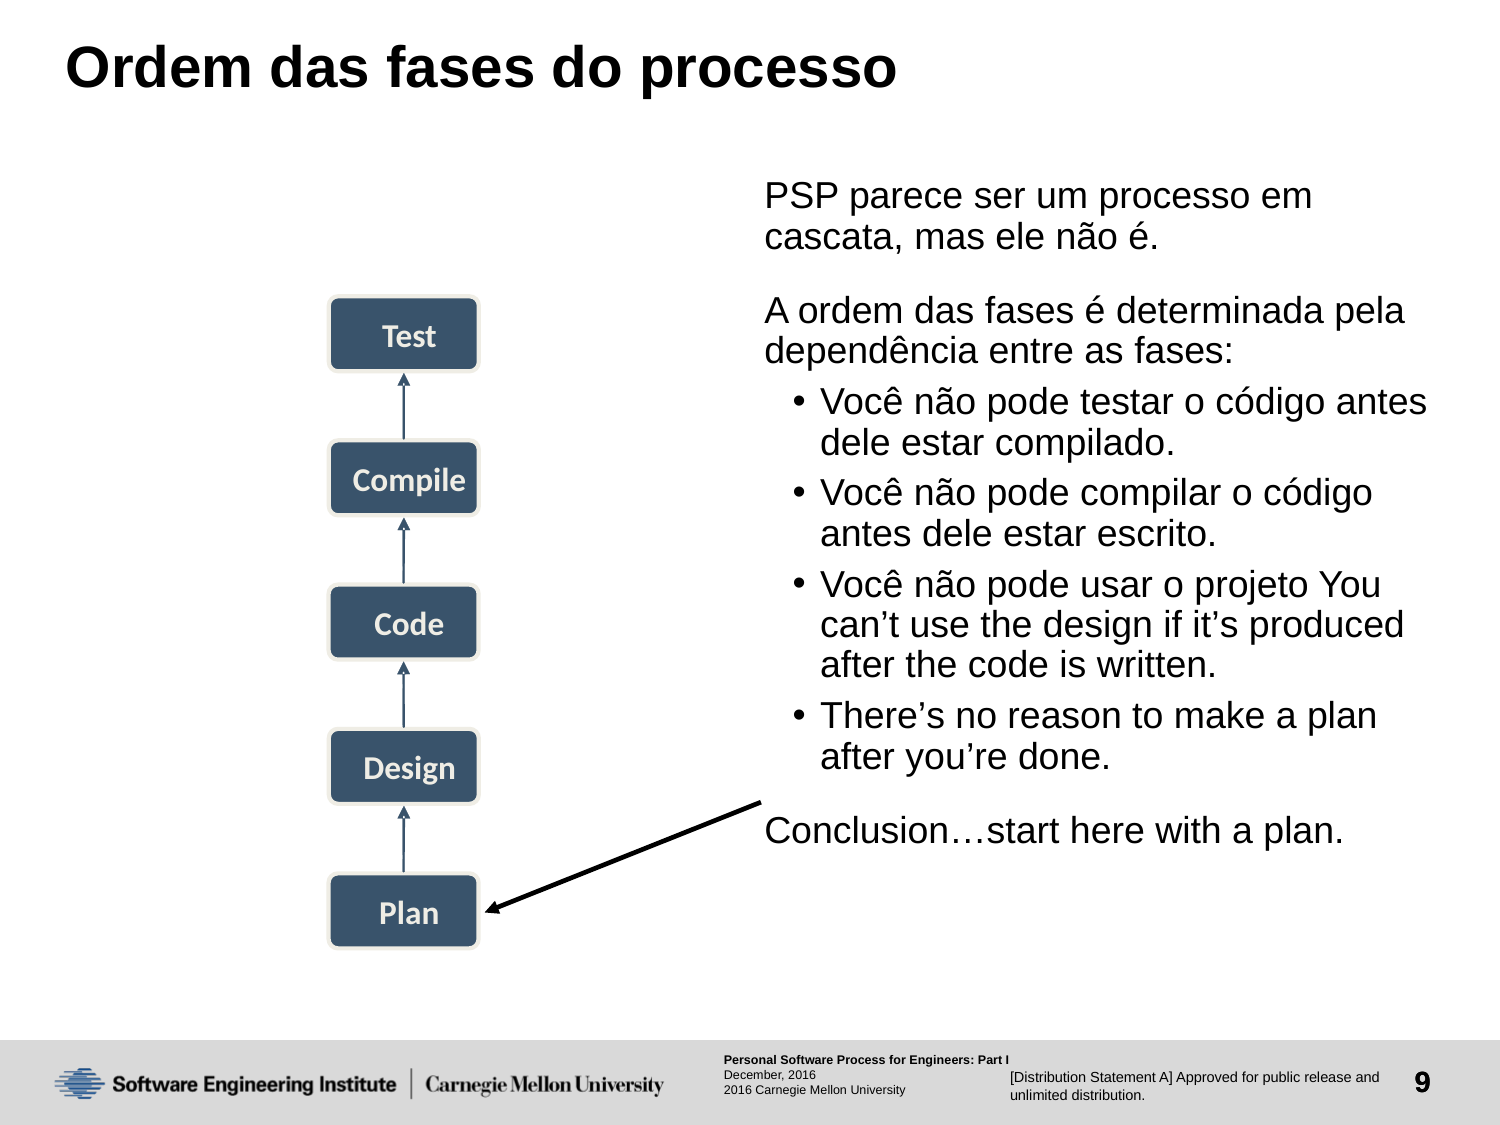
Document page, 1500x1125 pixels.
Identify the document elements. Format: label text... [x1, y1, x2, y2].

text_box [331, 299, 476, 369]
picture [46, 1061, 673, 1104]
text_box [397, 661, 410, 728]
text_box [331, 443, 476, 513]
text_box Design [363, 746, 457, 787]
text_box [397, 517, 411, 584]
text_box [331, 876, 476, 946]
title Ordem das fases do processo [65, 37, 1313, 148]
text_box [397, 805, 411, 873]
text_box [331, 587, 476, 657]
list PSP parece ser um processo em cascata, mas ele não é. A ordem das fases é determinada pela dependência entre as fases: Você não pode testar o código antes dele estar compilado. Você não pode compilar o código antes dele estar escrito. Você não pode usar o projeto You can’t use the design if it’s produced after the code is written. There’s no reason to make a plan after you’re done. Conclusion…start here with a plan. [764, 176, 1432, 1020]
text_box [331, 731, 476, 801]
text_box Test [382, 313, 438, 354]
text_box Plan [379, 891, 440, 932]
text_box [397, 373, 411, 440]
text_box Compile [352, 458, 467, 499]
text_box Code [374, 602, 445, 642]
